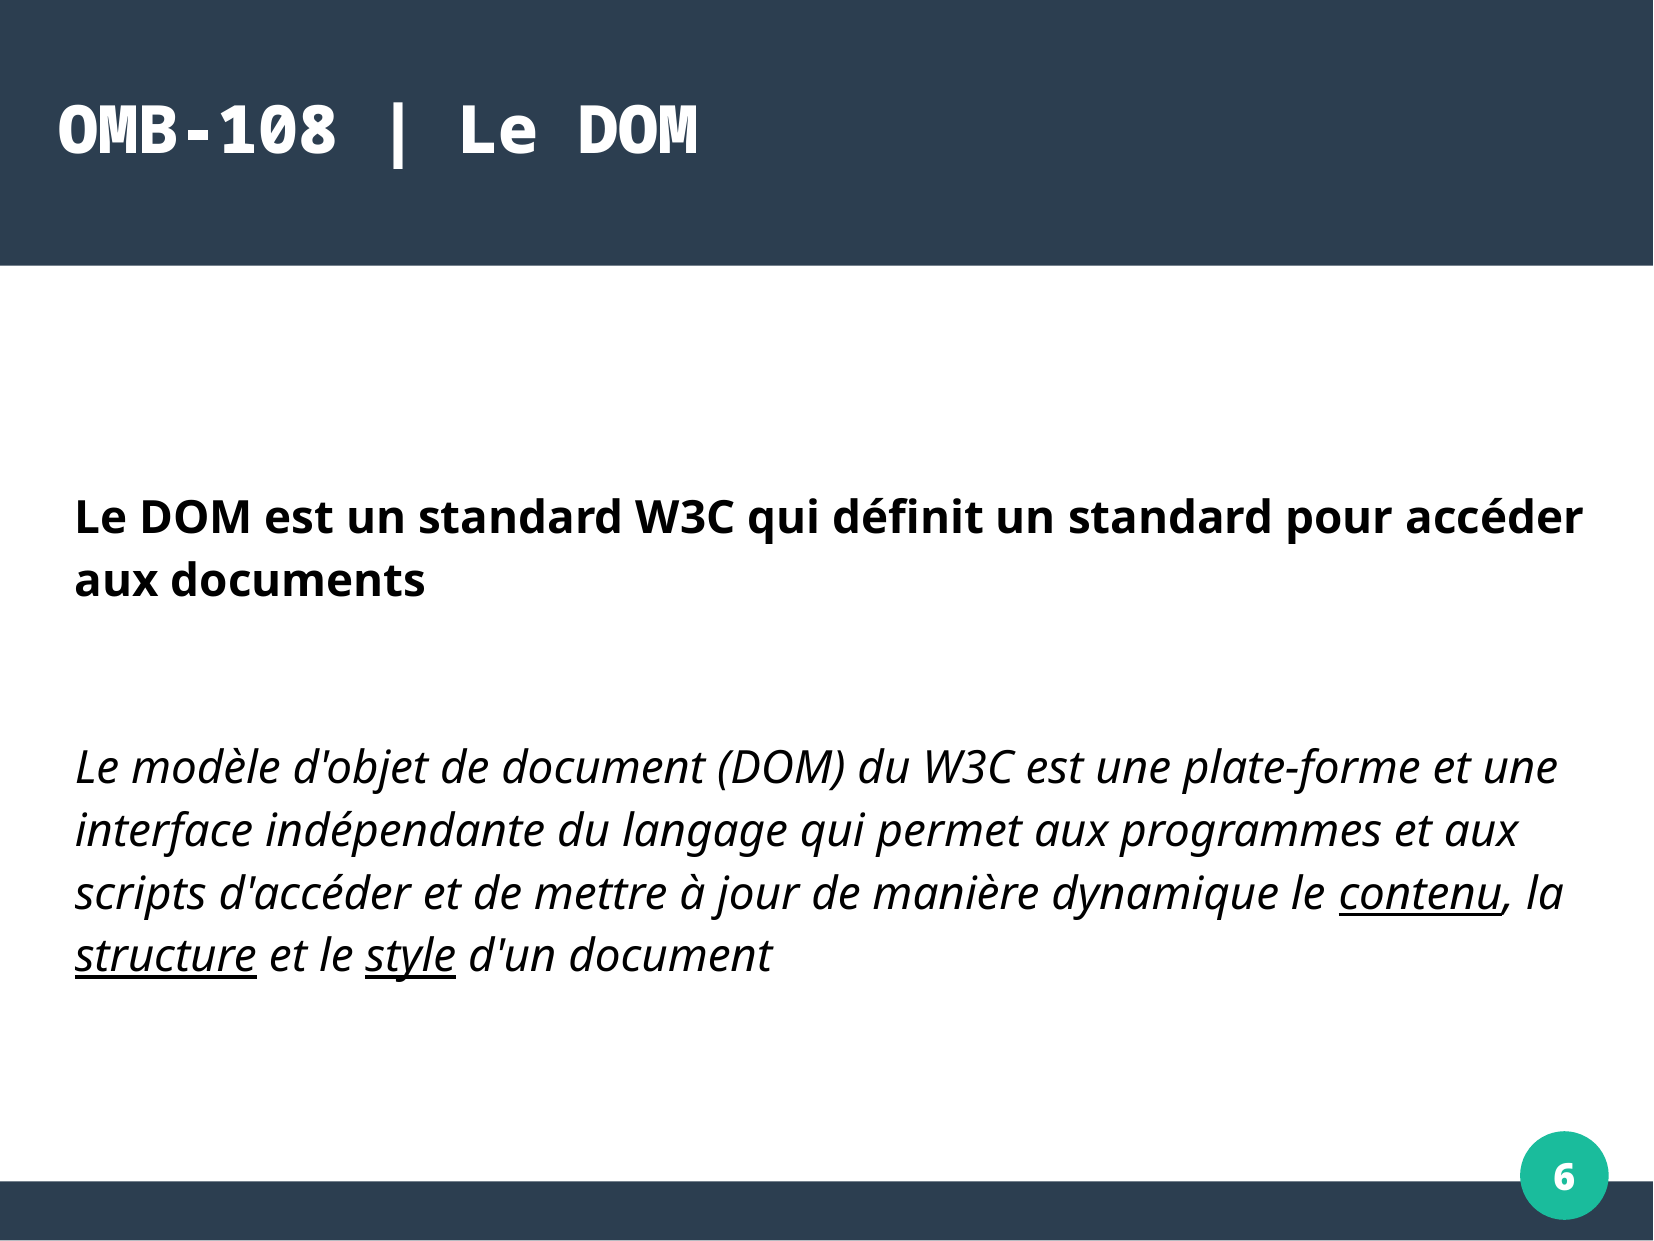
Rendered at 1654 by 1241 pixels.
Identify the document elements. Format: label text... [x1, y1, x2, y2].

text_box Le DOM est un standard W3C qui définit un standard pour accéder aux documents Le modèle d'objet de document (DOM) du W3C est une plate-forme et une interface indépendante du langage qui permet aux programmes et aux scripts d'accéder et de mettre à jour de manière dynamique le contenu, la structure et le style d'un document [60, 270, 1606, 1201]
title OMB-108 | Le DOM [58, 49, 1594, 207]
